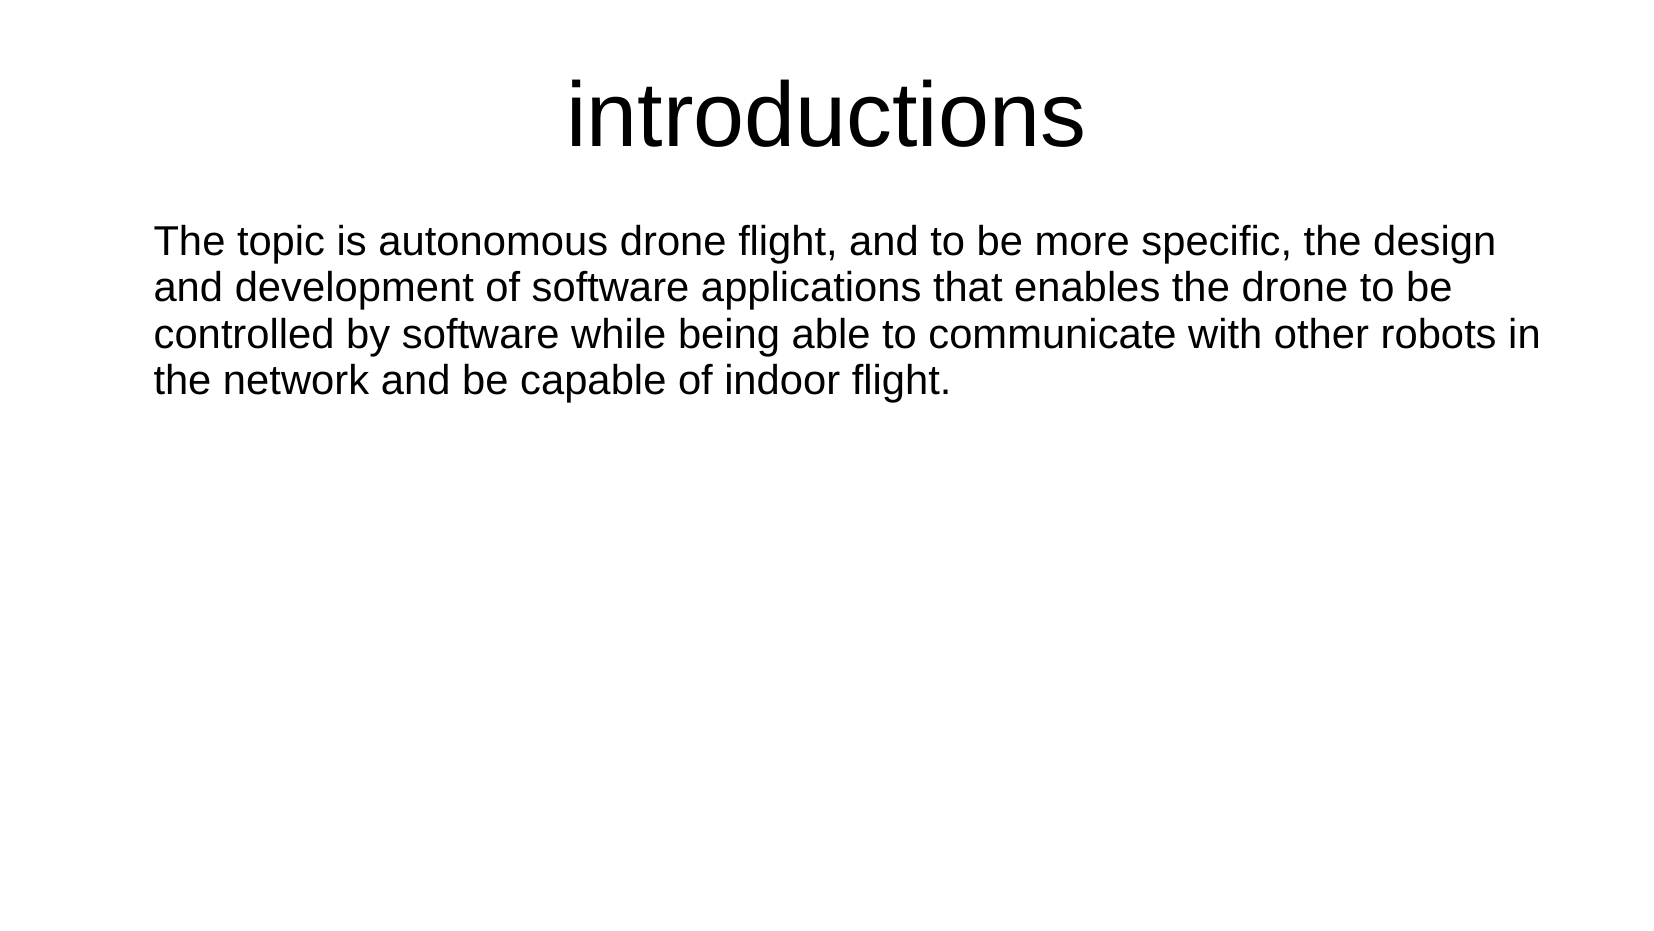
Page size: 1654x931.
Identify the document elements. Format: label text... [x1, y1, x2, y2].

title introductions [82, 37, 1571, 193]
list The topic is autonomous drone flight, and to be more specific, the design and development of software applications that enables the drone to be controlled by software while being able to communicate with other robots in the network and be capable of indoor flight. [82, 217, 1571, 758]
